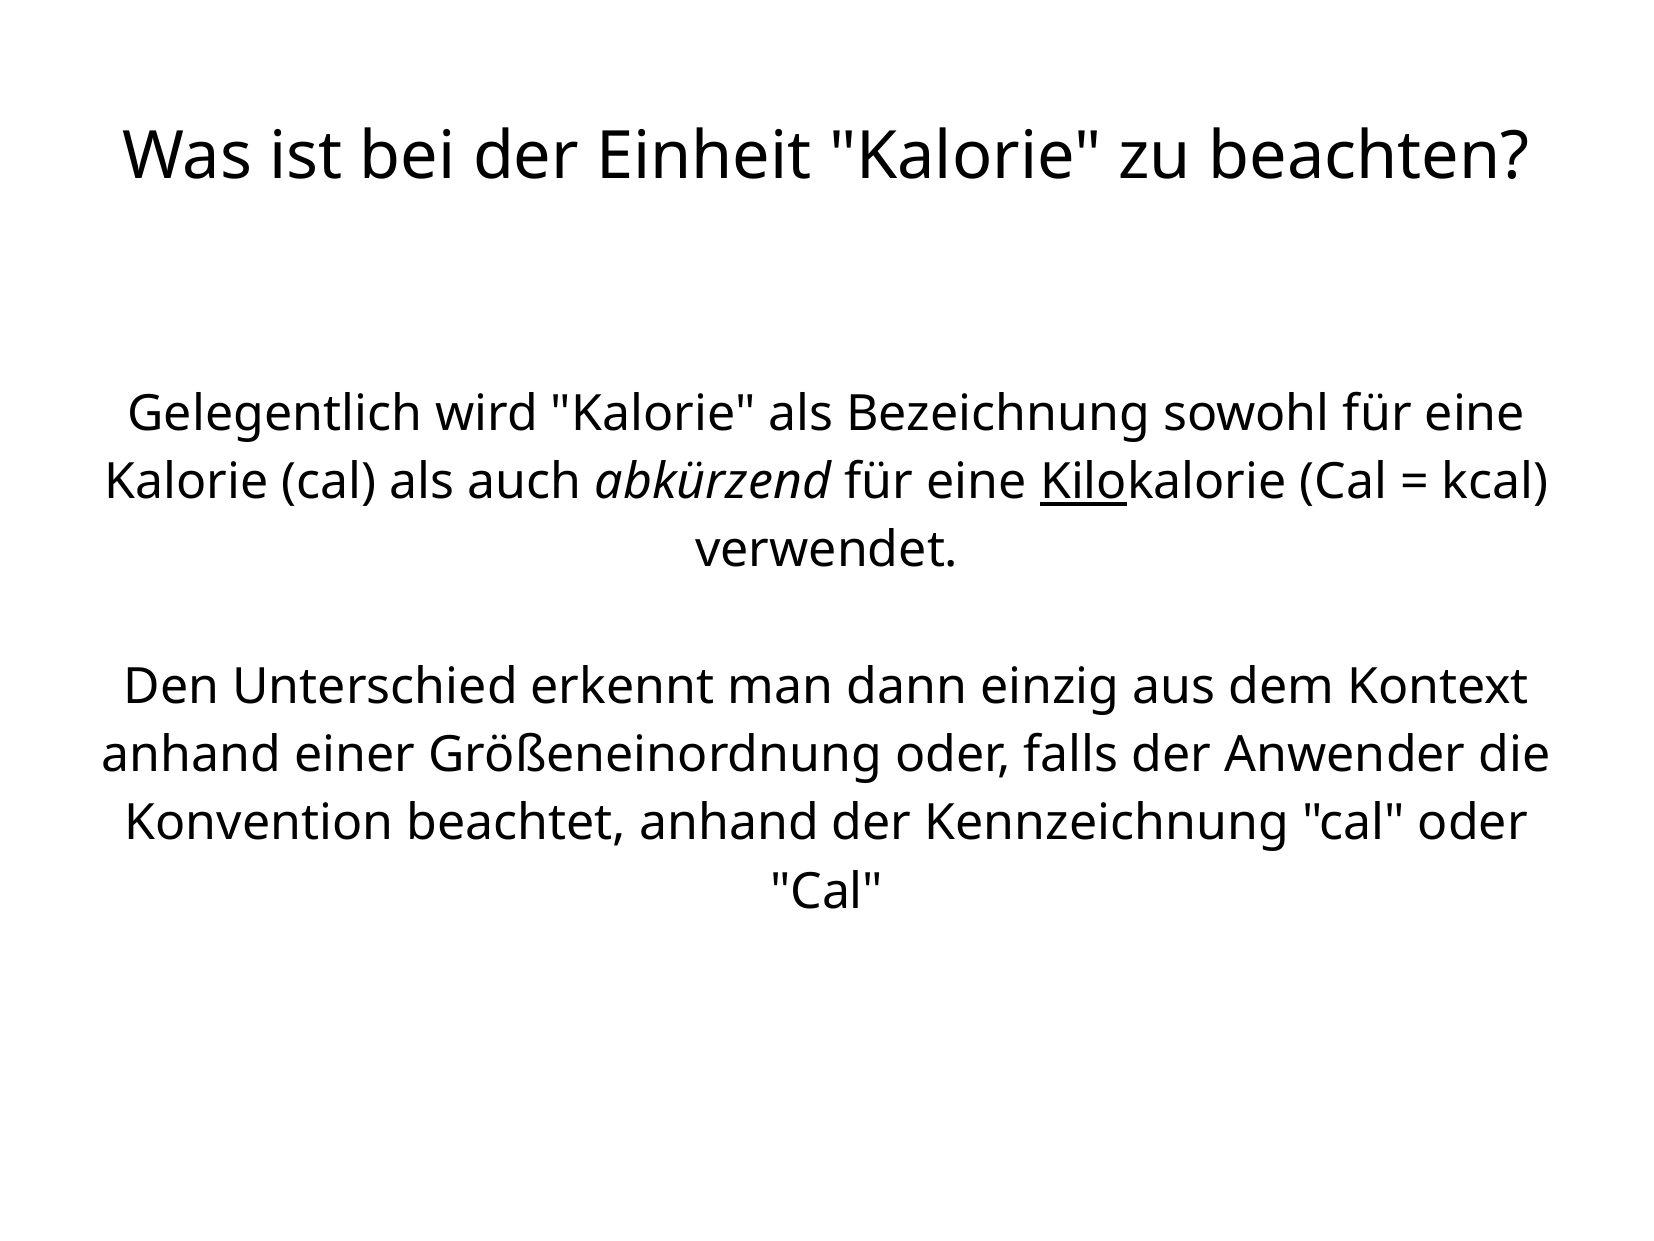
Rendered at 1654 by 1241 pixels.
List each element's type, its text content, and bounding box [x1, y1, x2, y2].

title Was ist bei der Einheit "Kalorie" zu beachten? [82, 49, 1571, 257]
subtitle Gelegentlich wird "Kalorie" als Bezeichnung sowohl für eine Kalorie (cal) als auch abkürzend für eine Kilokalorie (Cal = kcal) verwendet. Den Unterschied erkennt man dann einzig aus dem Kontext anhand einer Größeneinordnung oder, falls der Anwender die Konvention beachtet, anhand der Kennzeichnung "cal" oder "Cal" [82, 290, 1571, 1010]
